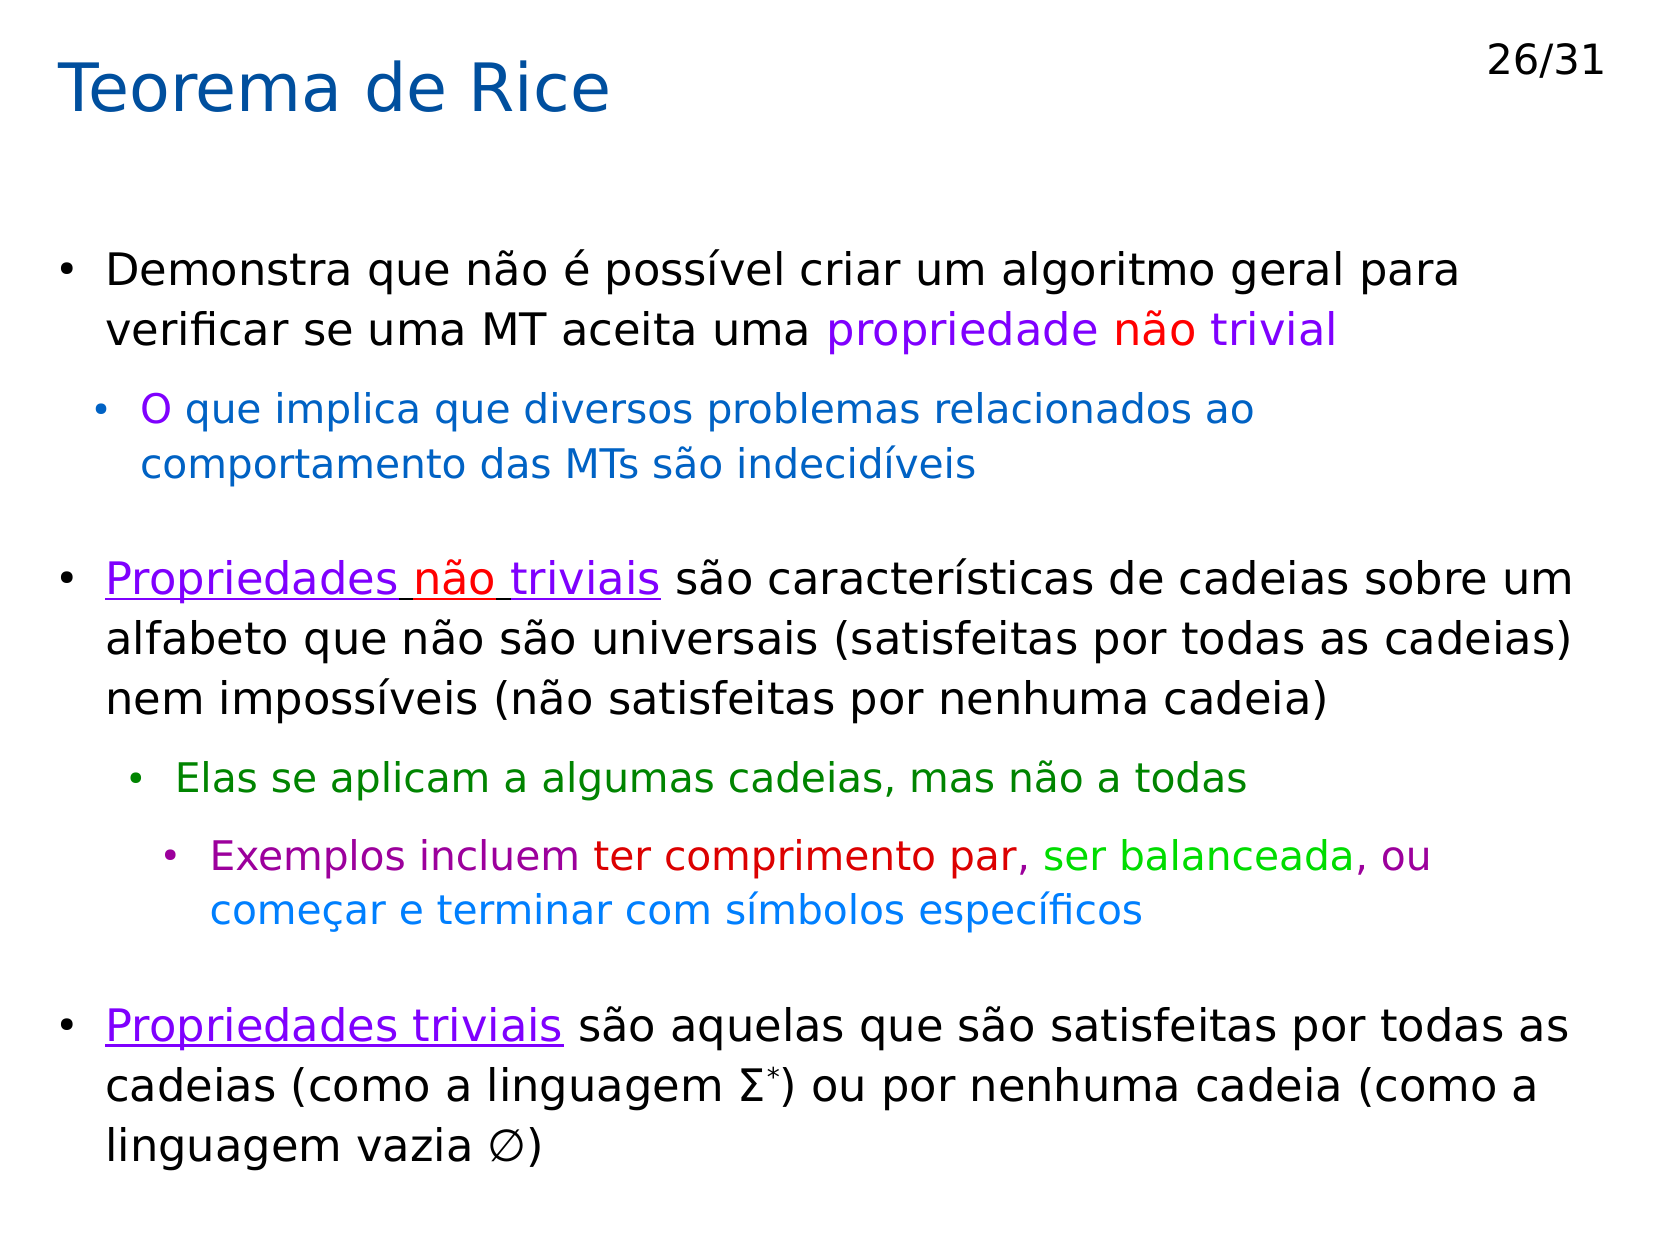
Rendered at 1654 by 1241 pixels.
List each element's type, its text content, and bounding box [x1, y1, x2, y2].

title Teorema de Rice [59, 49, 1625, 128]
list Demonstra que não é possível criar um algoritmo geral para verificar se uma MT aceita uma propriedade não trivial O que implica que diversos problemas relacionados ao comportamento das MTs são indecidíveis Propriedades não triviais são características de cadeias sobre um alfabeto que não são universais (satisfeitas por todas as cadeias) nem impossíveis (não satisfeitas por nenhuma cadeia) Elas se aplicam a algumas cadeias, mas não a todas Exemplos incluem ter comprimento par, ser balanceada, ou começar e terminar com símbolos específicos Propriedades triviais são aquelas que são satisfeitas por todas as cadeias (como a linguagem Σ*) ou por nenhuma cadeia (como a linguagem vazia ∅) [59, 236, 1595, 1182]
